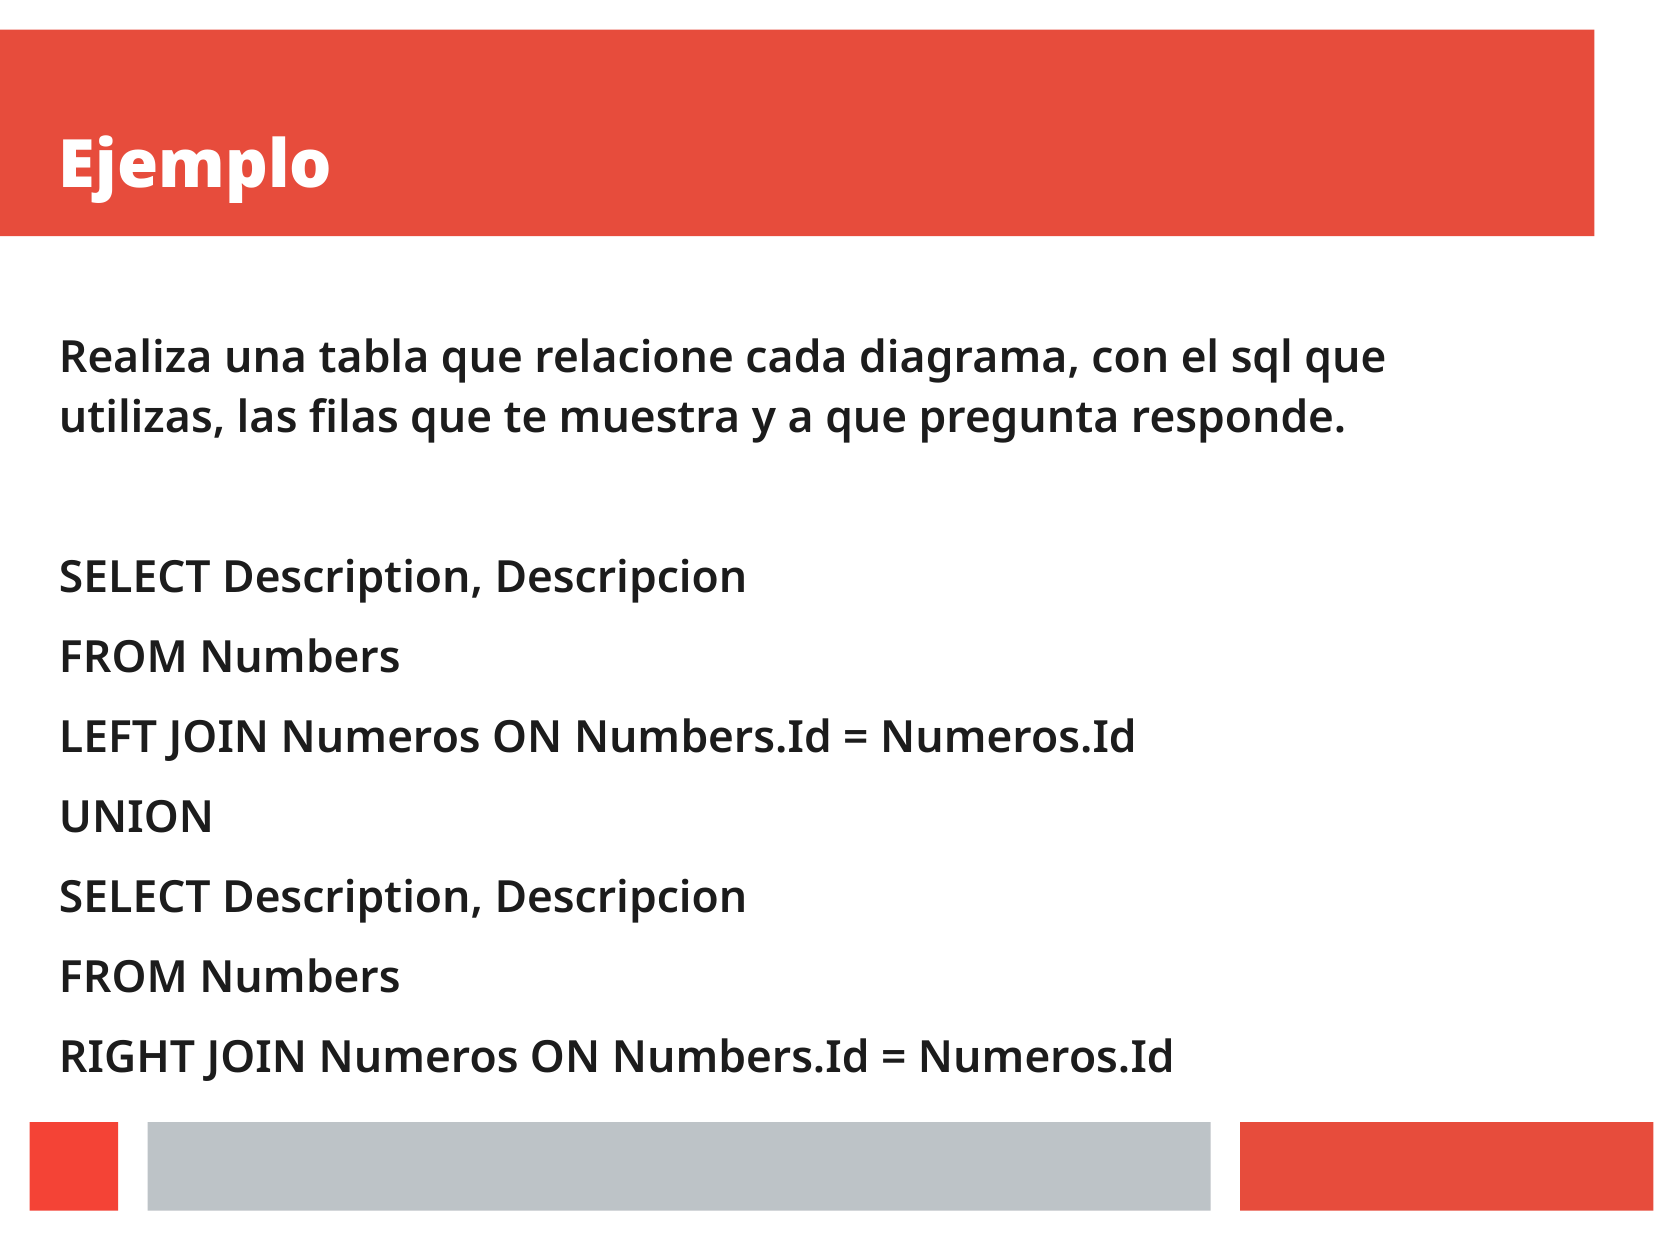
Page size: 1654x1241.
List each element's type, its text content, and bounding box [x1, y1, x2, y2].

list Realiza una tabla que relacione cada diagrama, con el sql que utilizas, las filas que te muestra y a que pregunta responde. SELECT Description, Descripcion FROM Numbers LEFT JOIN Numeros ON Numbers.Id = Numeros.Id UNION SELECT Description, Descripcion FROM Numbers RIGHT JOIN Numeros ON Numbers.Id = Numeros.Id [59, 324, 1565, 1093]
title Ejemplo [59, 59, 1595, 207]
